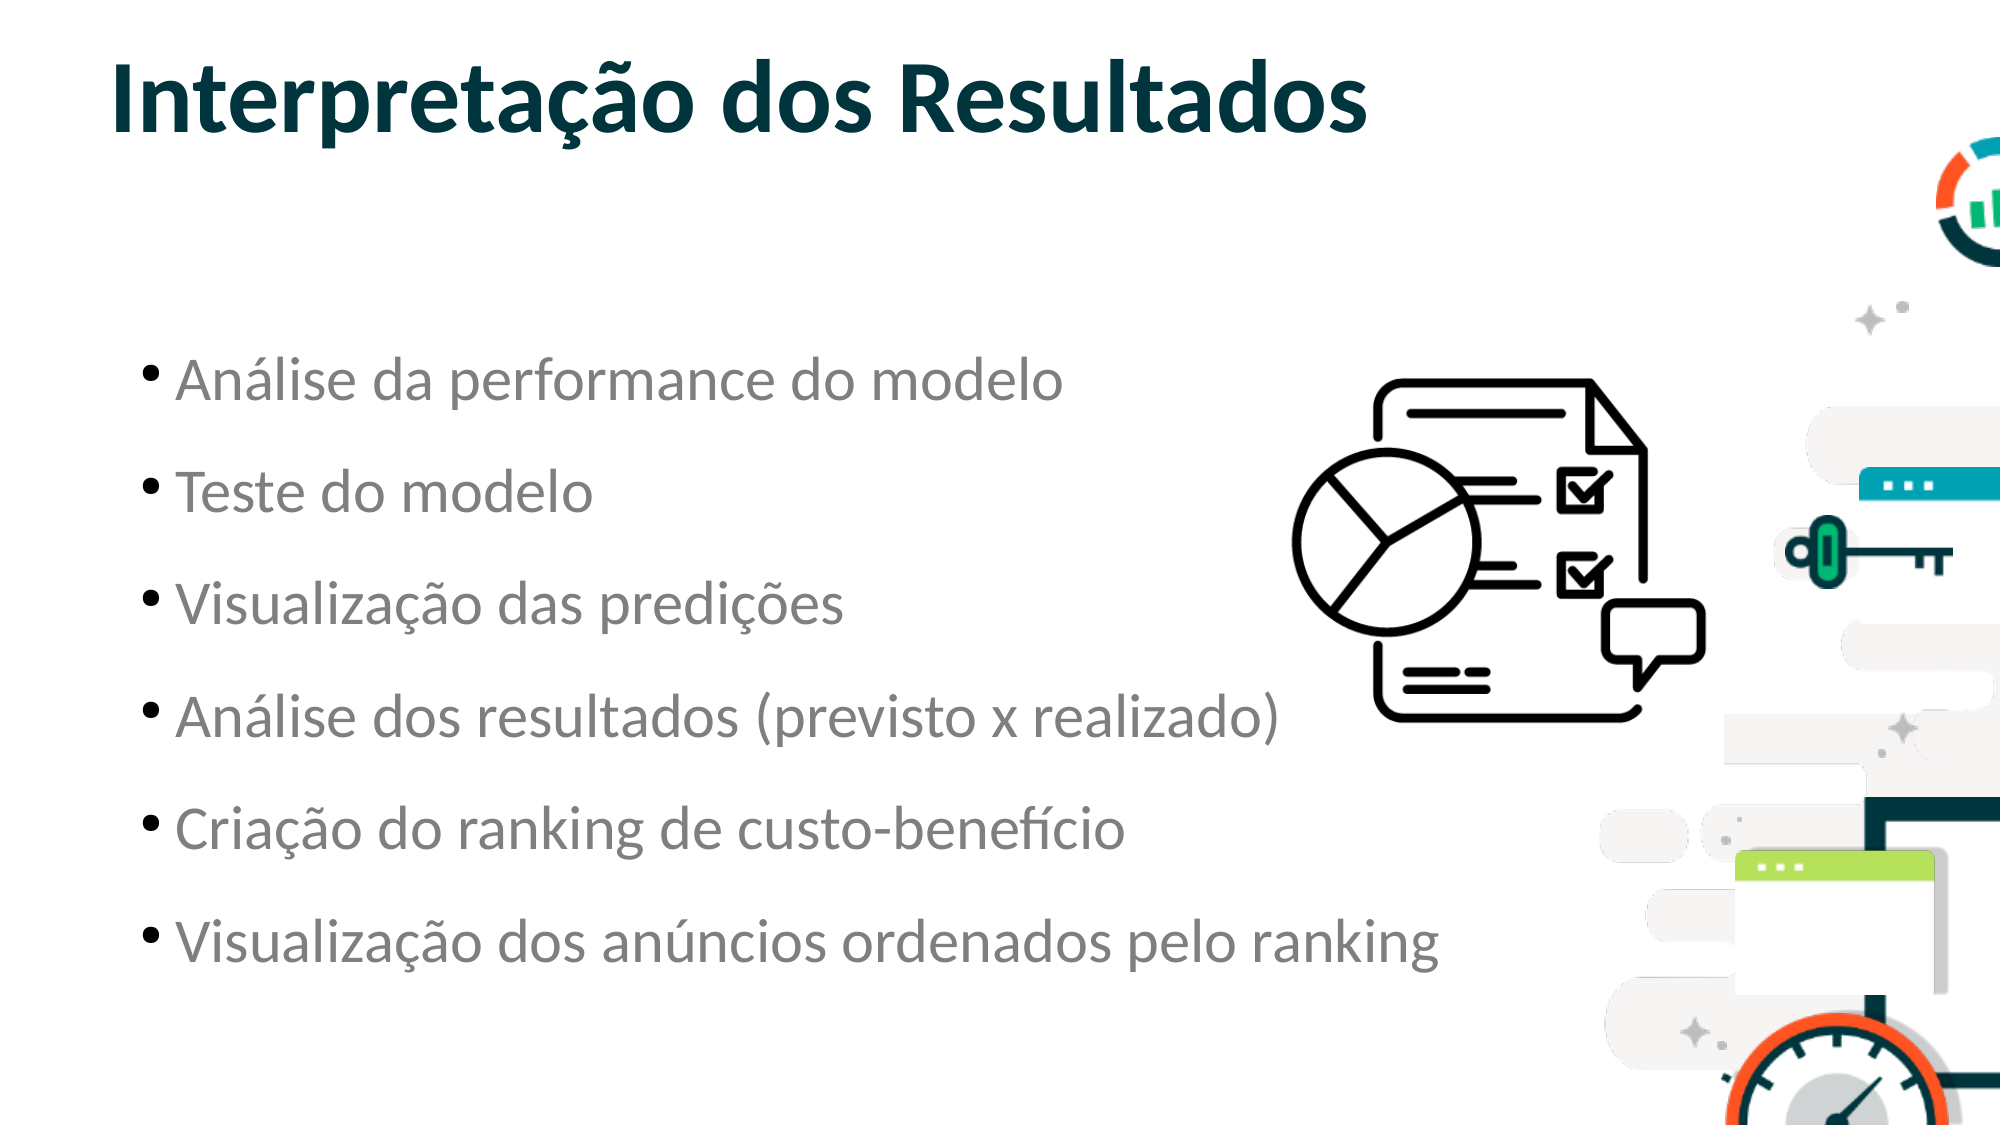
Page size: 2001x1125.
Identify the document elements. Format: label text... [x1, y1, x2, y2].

picture [1936, 137, 2000, 267]
picture [1854, 304, 1886, 336]
picture [1896, 301, 1909, 313]
picture [1281, 354, 2000, 1125]
subtitle Análise da performance do modelo Teste do modelo Visualização das predições Análise dos resultados (previsto x realizado) Criação do ranking de custo-benefício Visualização dos anúncios ordenados pelo ranking [89, 249, 1590, 1025]
title Interpretação dos Resultados [94, 0, 1892, 199]
